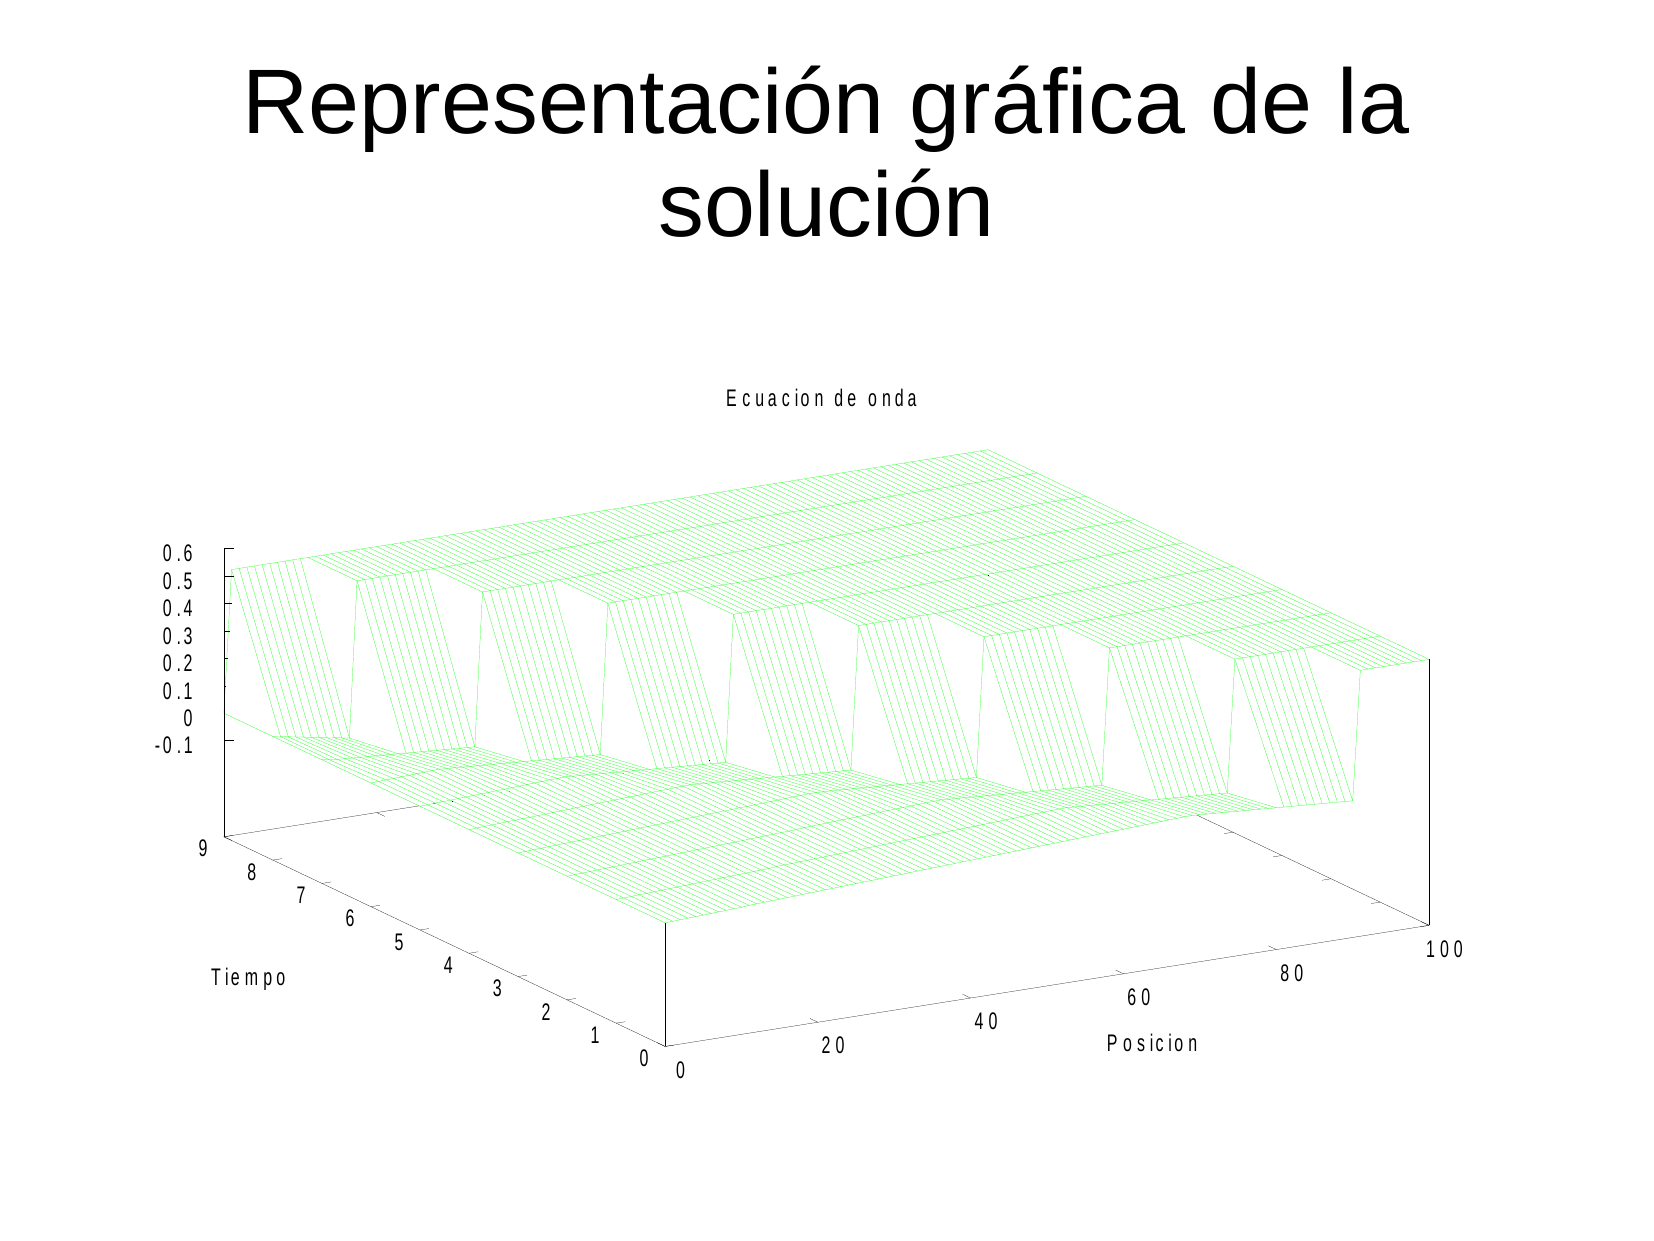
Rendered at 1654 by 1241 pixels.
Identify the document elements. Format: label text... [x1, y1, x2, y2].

picture [0, 324, 1654, 1150]
title Representación gráfica de la solución [82, 49, 1571, 257]
